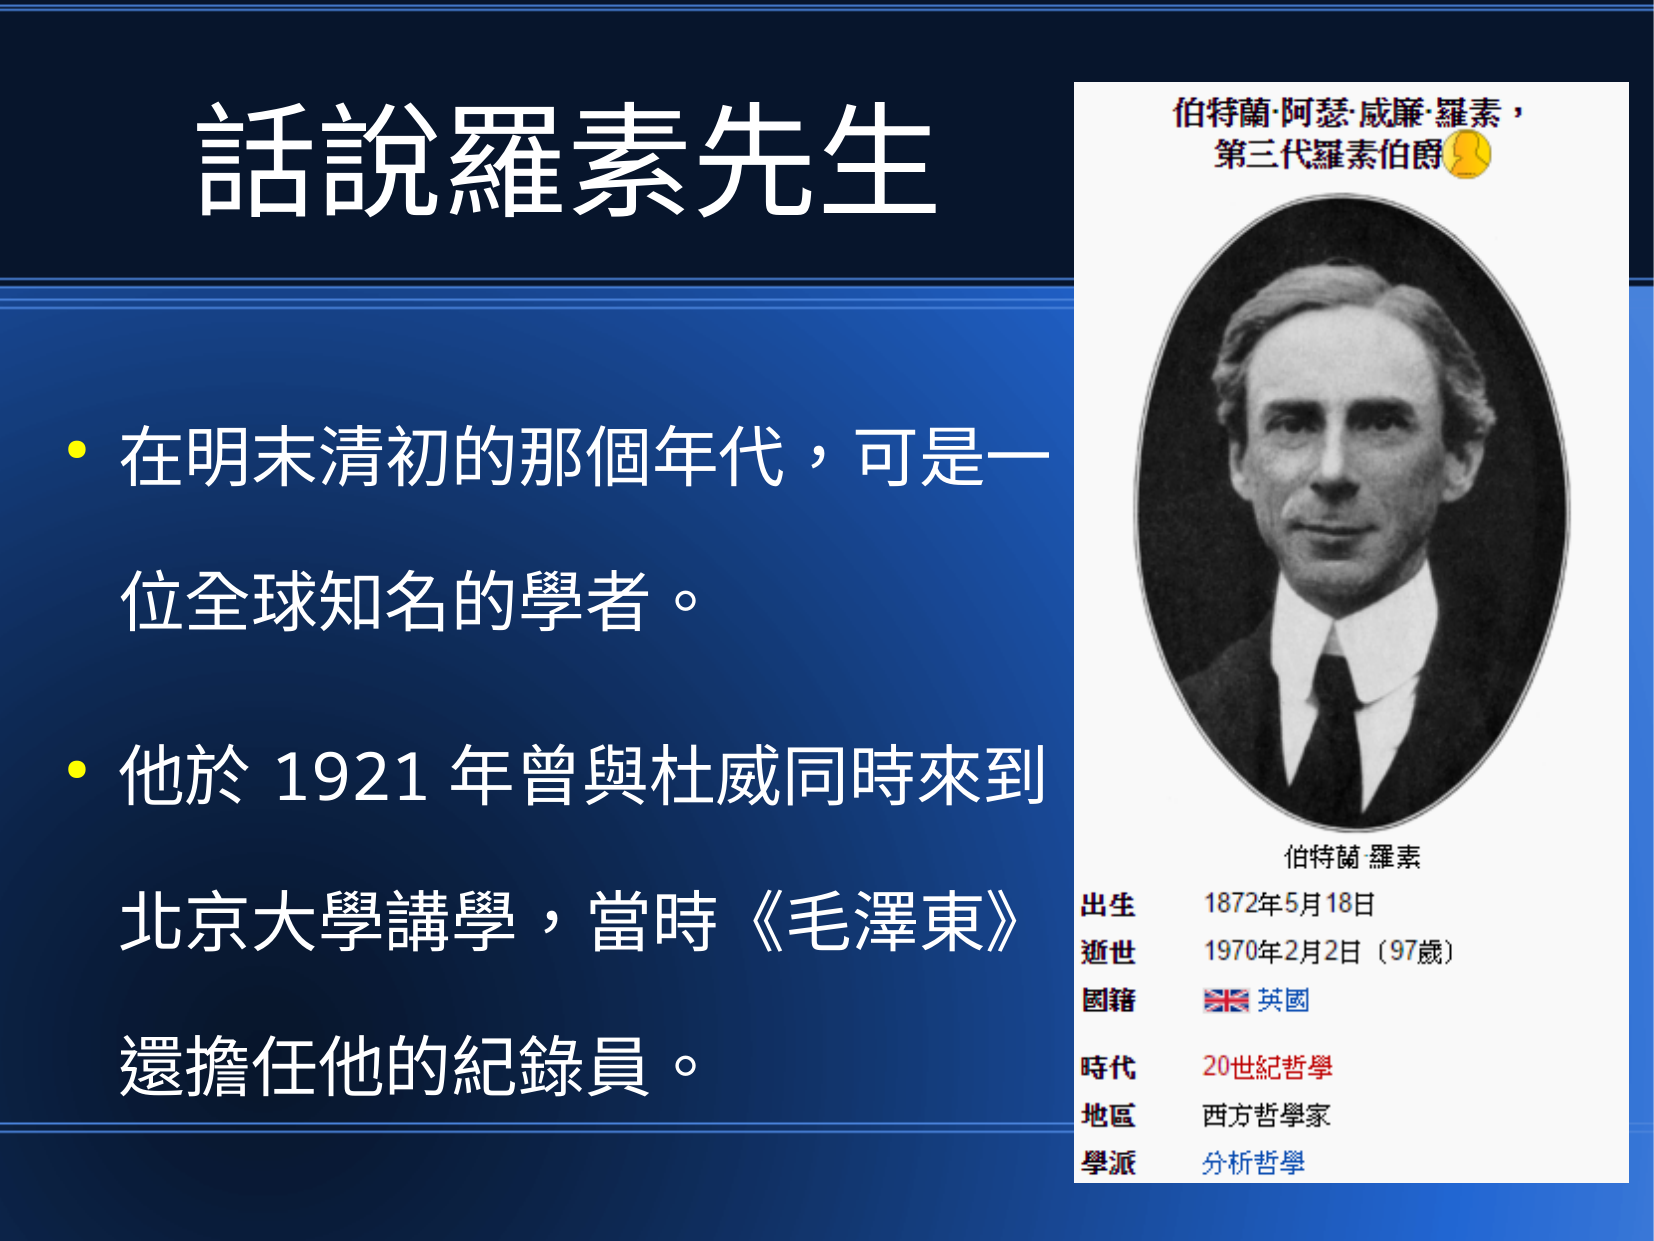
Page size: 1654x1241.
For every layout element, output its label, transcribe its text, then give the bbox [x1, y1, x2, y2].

list 在明末清初的那個年代，可是一位全球知名的學者。 他於1921年曾與杜威同時來到北京大學講學，當時《毛澤東》還擔任他的紀錄員。 [47, 355, 1075, 1241]
title 話說羅素先生 [82, 49, 1053, 257]
picture [0, 0, 1654, 1241]
